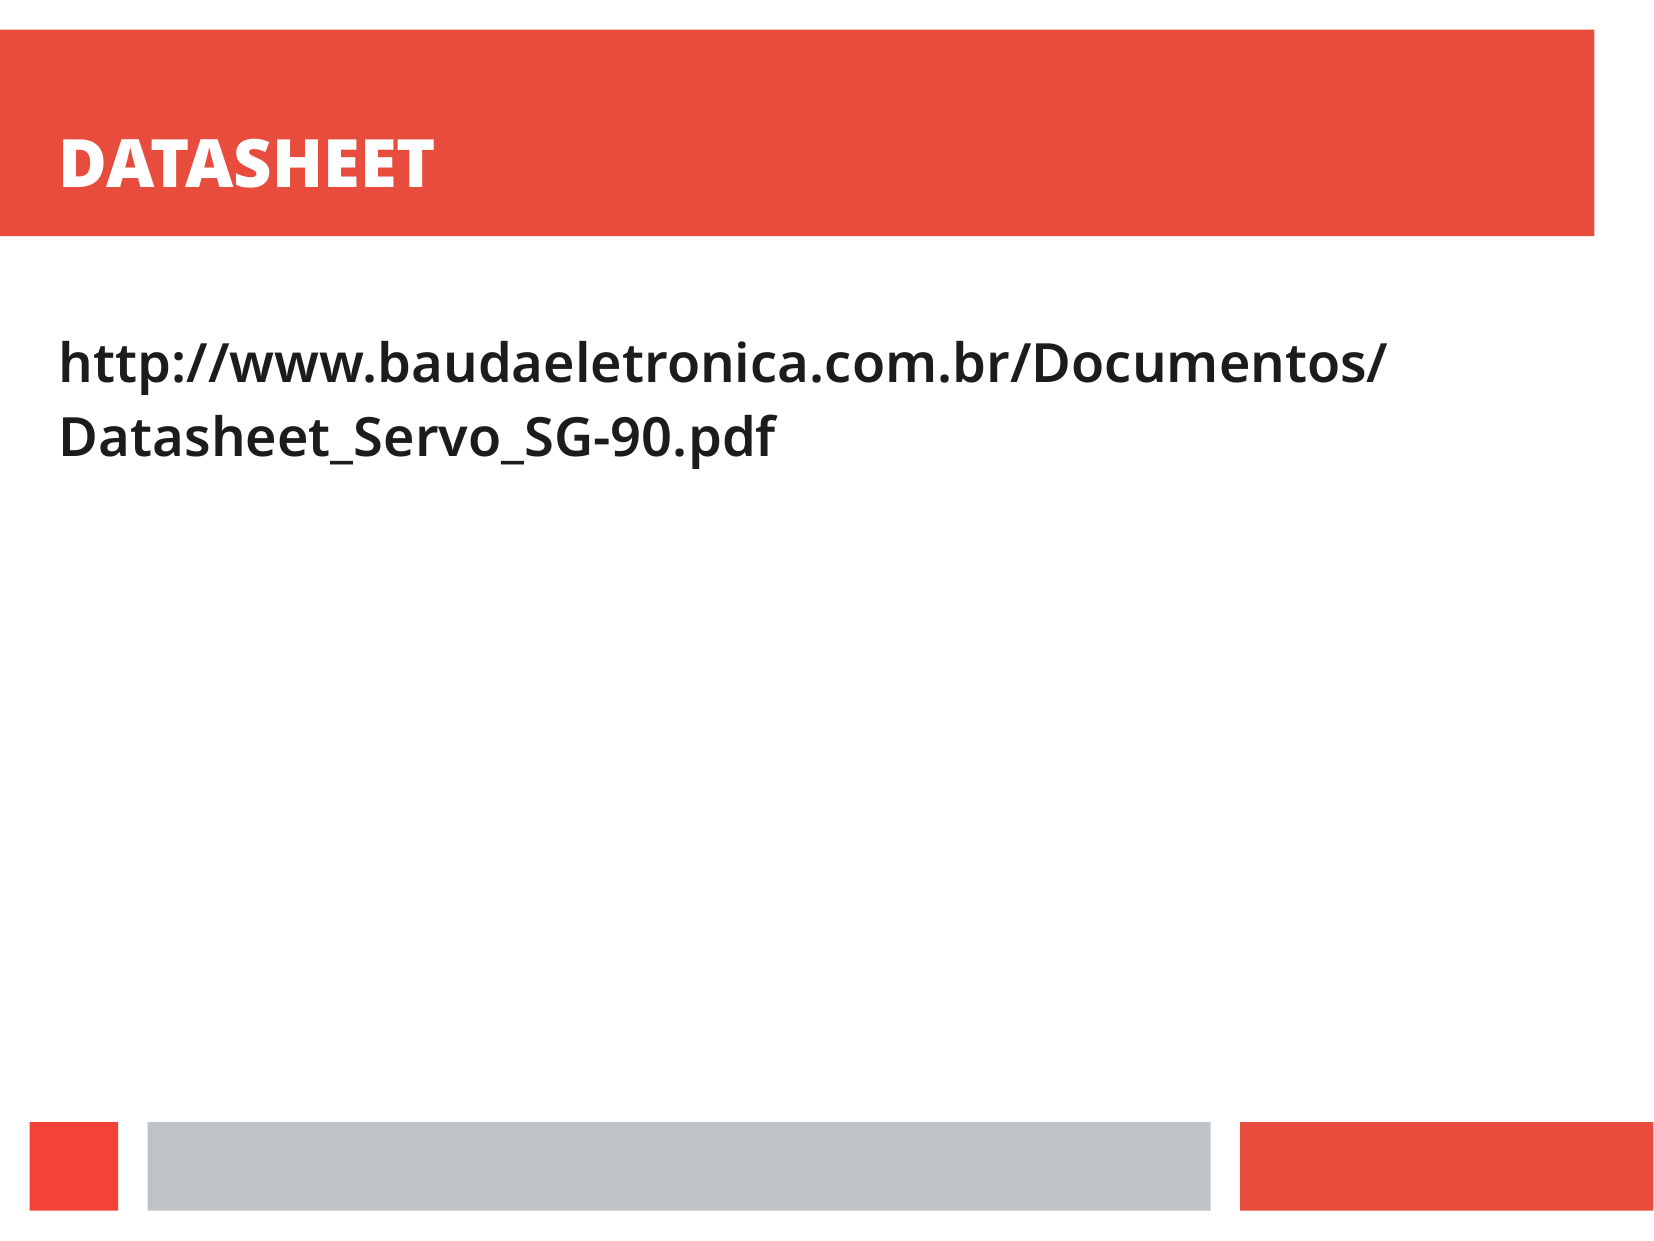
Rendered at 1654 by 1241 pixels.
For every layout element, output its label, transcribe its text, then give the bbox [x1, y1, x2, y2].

list http://www.baudaeletronica.com.br/Documentos/Datasheet_Servo_SG-90.pdf [59, 324, 1565, 1093]
title DATASHEET [59, 59, 1595, 207]
